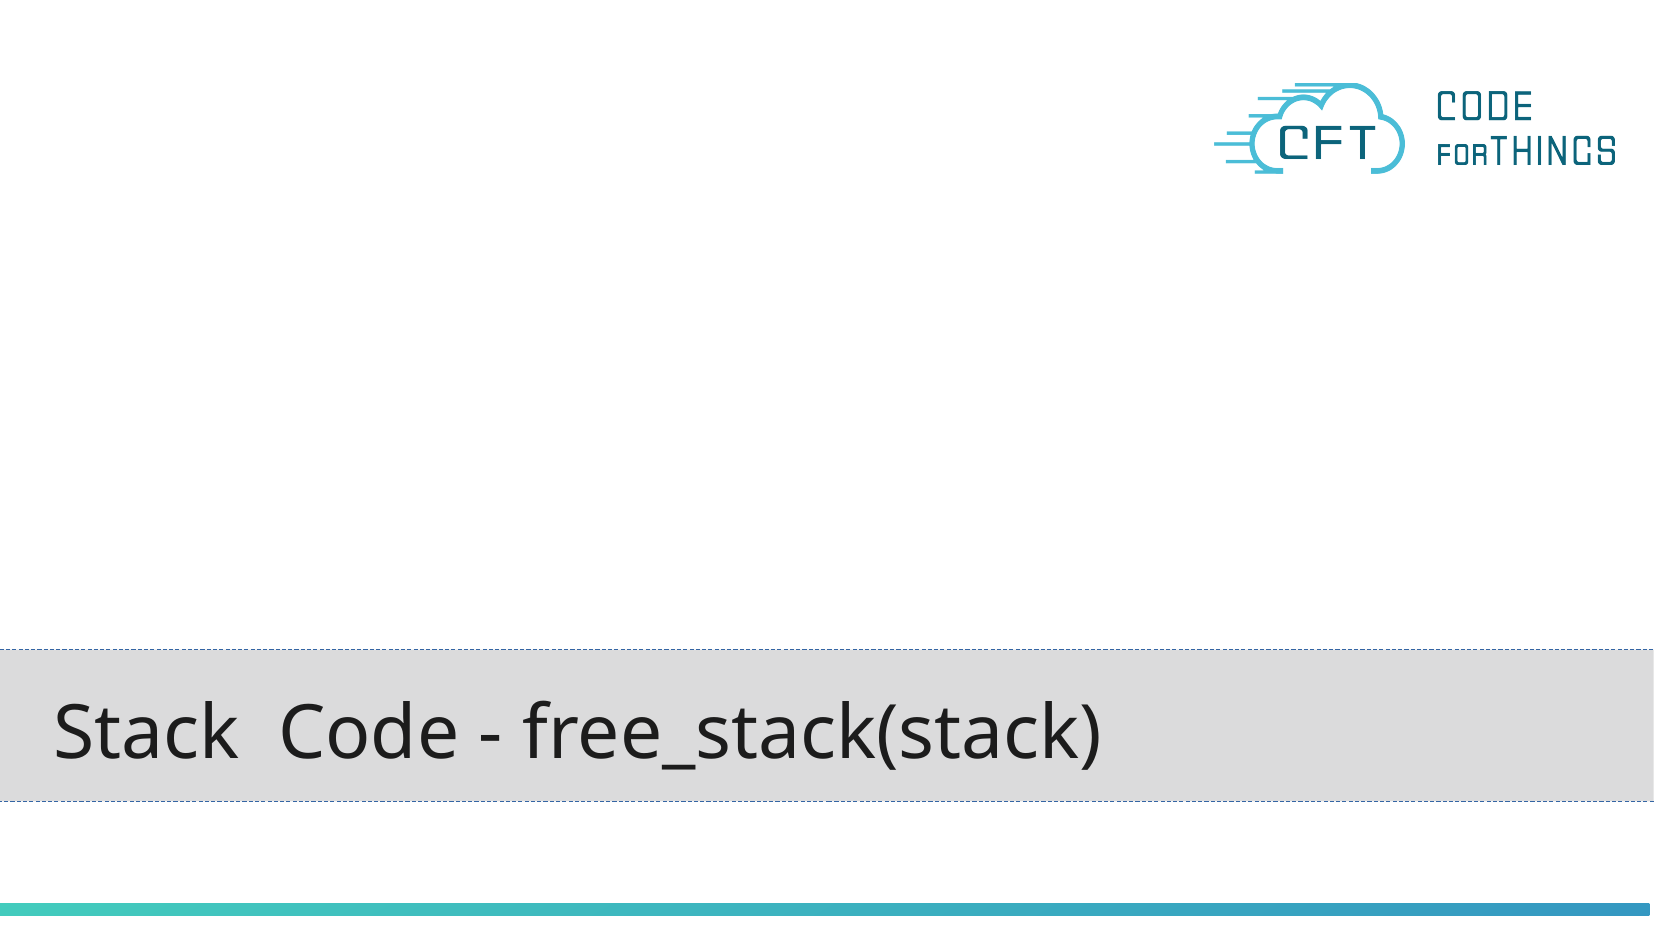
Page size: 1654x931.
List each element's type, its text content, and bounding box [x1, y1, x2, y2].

title Stack Code - free_stack(stack) [53, 626, 1642, 832]
picture [1214, 83, 1615, 174]
